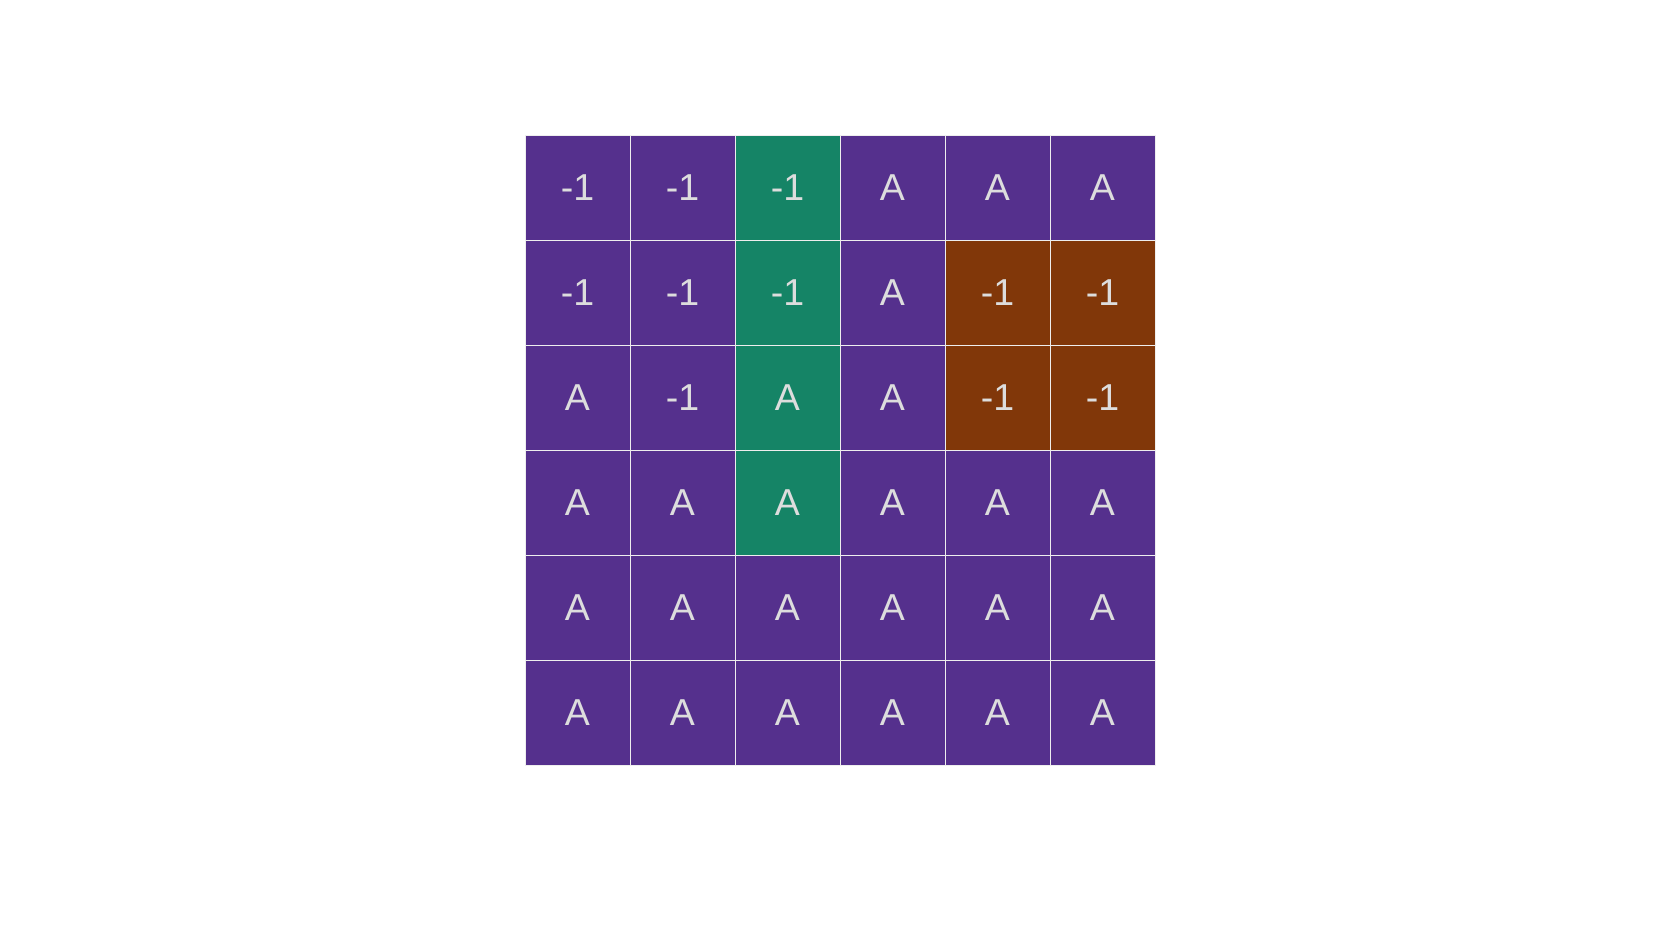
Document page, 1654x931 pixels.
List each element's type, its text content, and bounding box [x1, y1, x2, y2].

text_box A [945, 135, 1050, 240]
text_box -1 [525, 240, 630, 345]
text_box -1 [630, 135, 735, 240]
text_box -1 [630, 345, 735, 450]
text_box A [945, 660, 1050, 766]
text_box A [525, 660, 630, 766]
text_box -1 [1050, 345, 1156, 450]
text_box A [1050, 660, 1156, 766]
text_box A [525, 555, 630, 660]
text_box A [840, 450, 945, 555]
text_box A [630, 660, 735, 766]
text_box A [735, 345, 840, 450]
text_box A [1050, 450, 1156, 555]
text_box A [525, 450, 630, 555]
text_box A [840, 345, 945, 450]
text_box A [735, 555, 840, 660]
text_box -1 [630, 240, 735, 345]
text_box A [945, 555, 1050, 660]
text_box A [735, 450, 840, 555]
text_box A [945, 450, 1050, 555]
text_box -1 [945, 240, 1050, 345]
text_box A [735, 660, 840, 766]
text_box -1 [735, 135, 840, 240]
text_box A [1050, 135, 1156, 240]
text_box -1 [1050, 240, 1156, 345]
text_box A [525, 345, 630, 450]
text_box A [630, 555, 735, 660]
text_box A [840, 660, 945, 766]
text_box A [840, 240, 945, 345]
text_box A [1050, 555, 1156, 660]
text_box A [840, 555, 945, 660]
text_box -1 [735, 240, 840, 345]
text_box A [630, 450, 735, 555]
text_box A [840, 135, 945, 240]
text_box -1 [525, 135, 630, 240]
text_box -1 [945, 345, 1050, 450]
